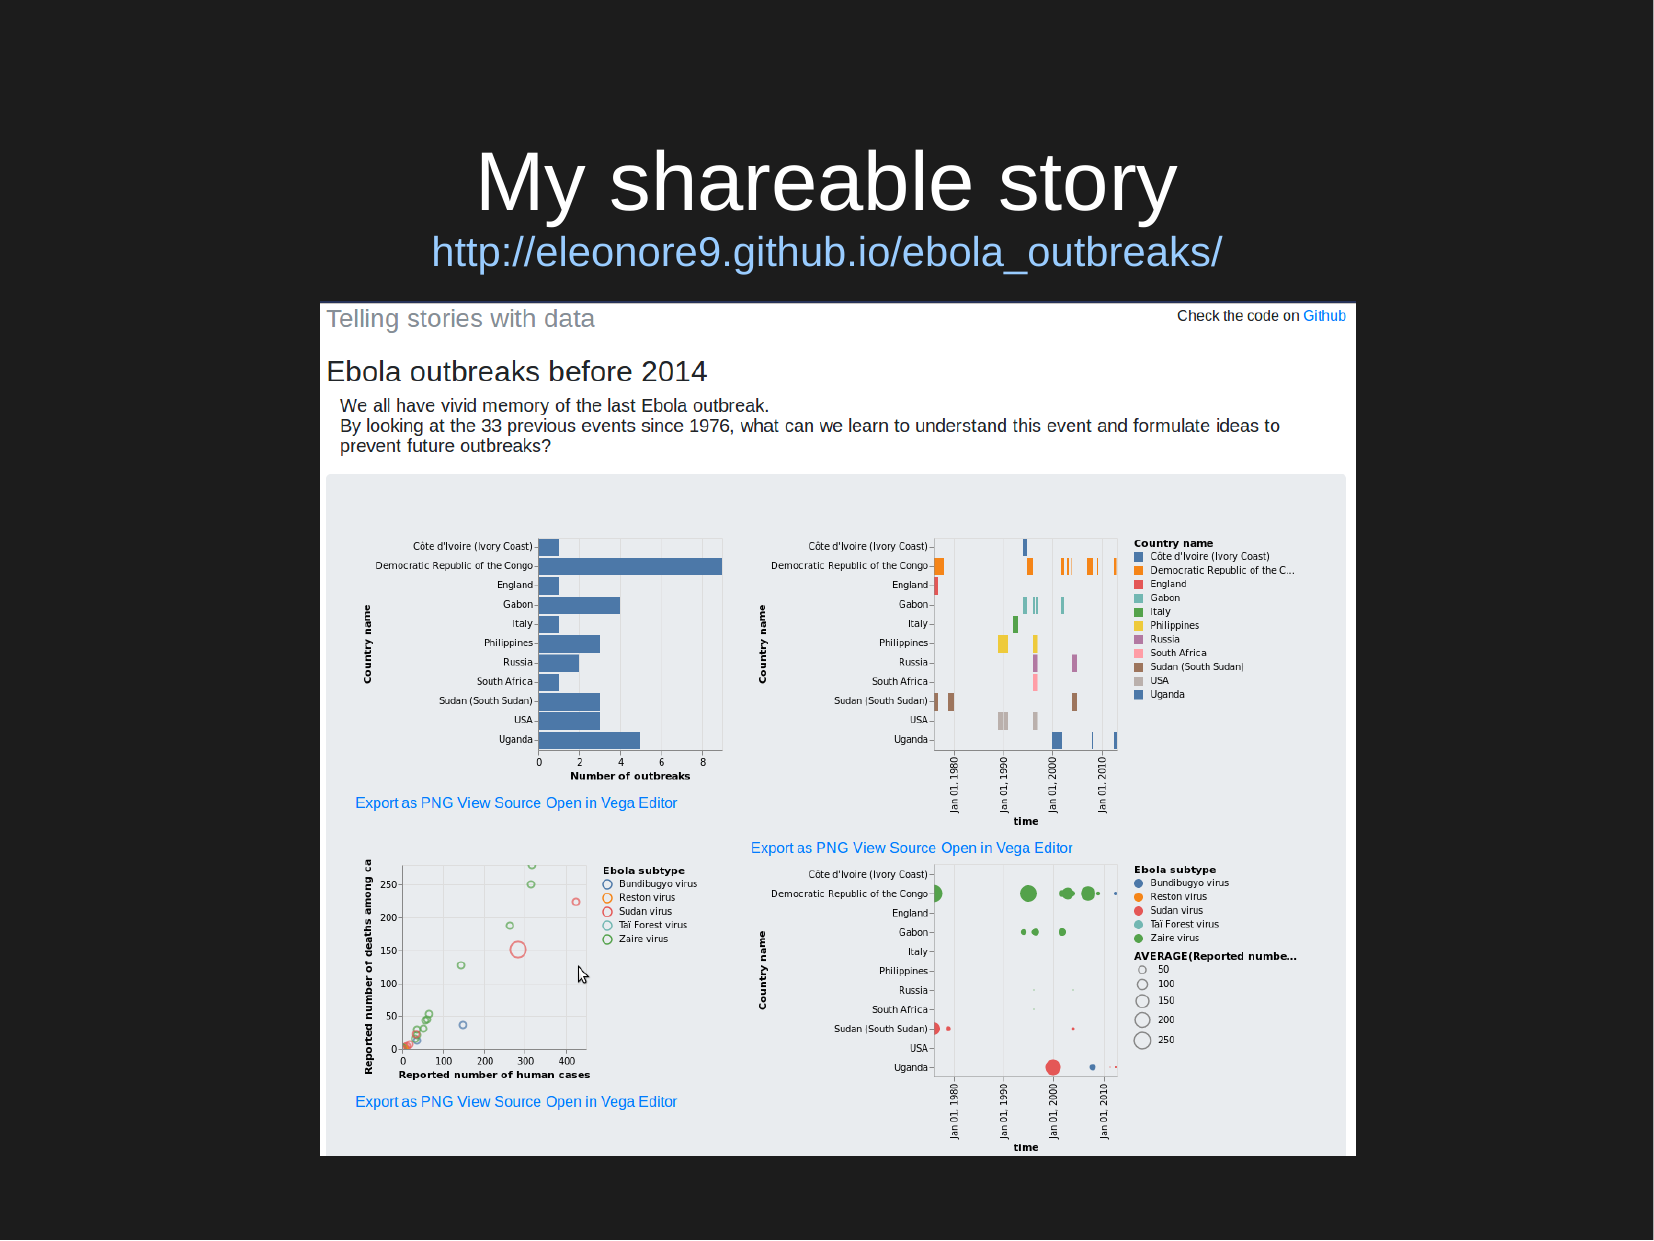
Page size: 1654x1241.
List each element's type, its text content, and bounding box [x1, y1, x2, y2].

text_box My shareable story http://eleonore9.github.io/ebola_outbreaks/ [83, 0, 1572, 656]
picture [320, 301, 1356, 1156]
